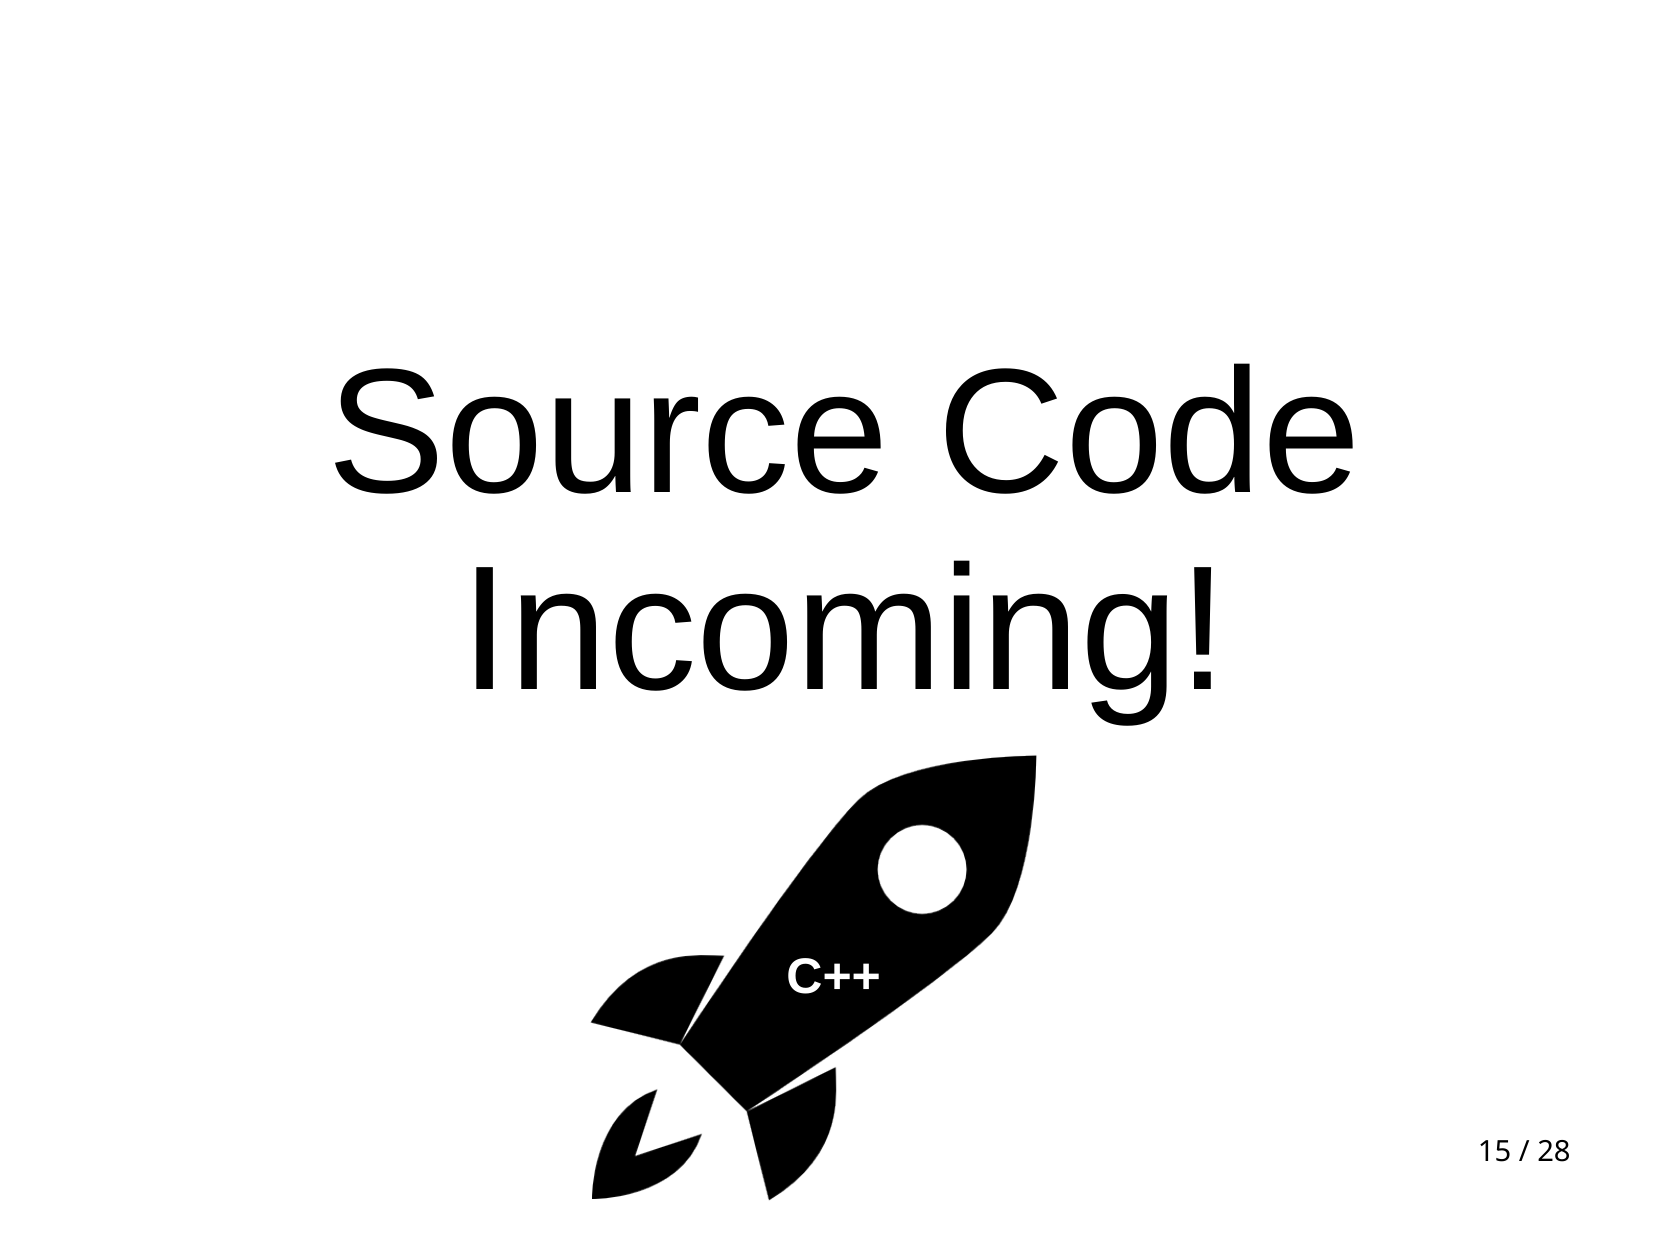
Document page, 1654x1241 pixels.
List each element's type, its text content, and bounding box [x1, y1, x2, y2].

picture [546, 711, 1081, 1241]
subtitle Source Code Incoming! [118, 49, 1571, 1010]
text_box C++ [771, 941, 896, 1012]
